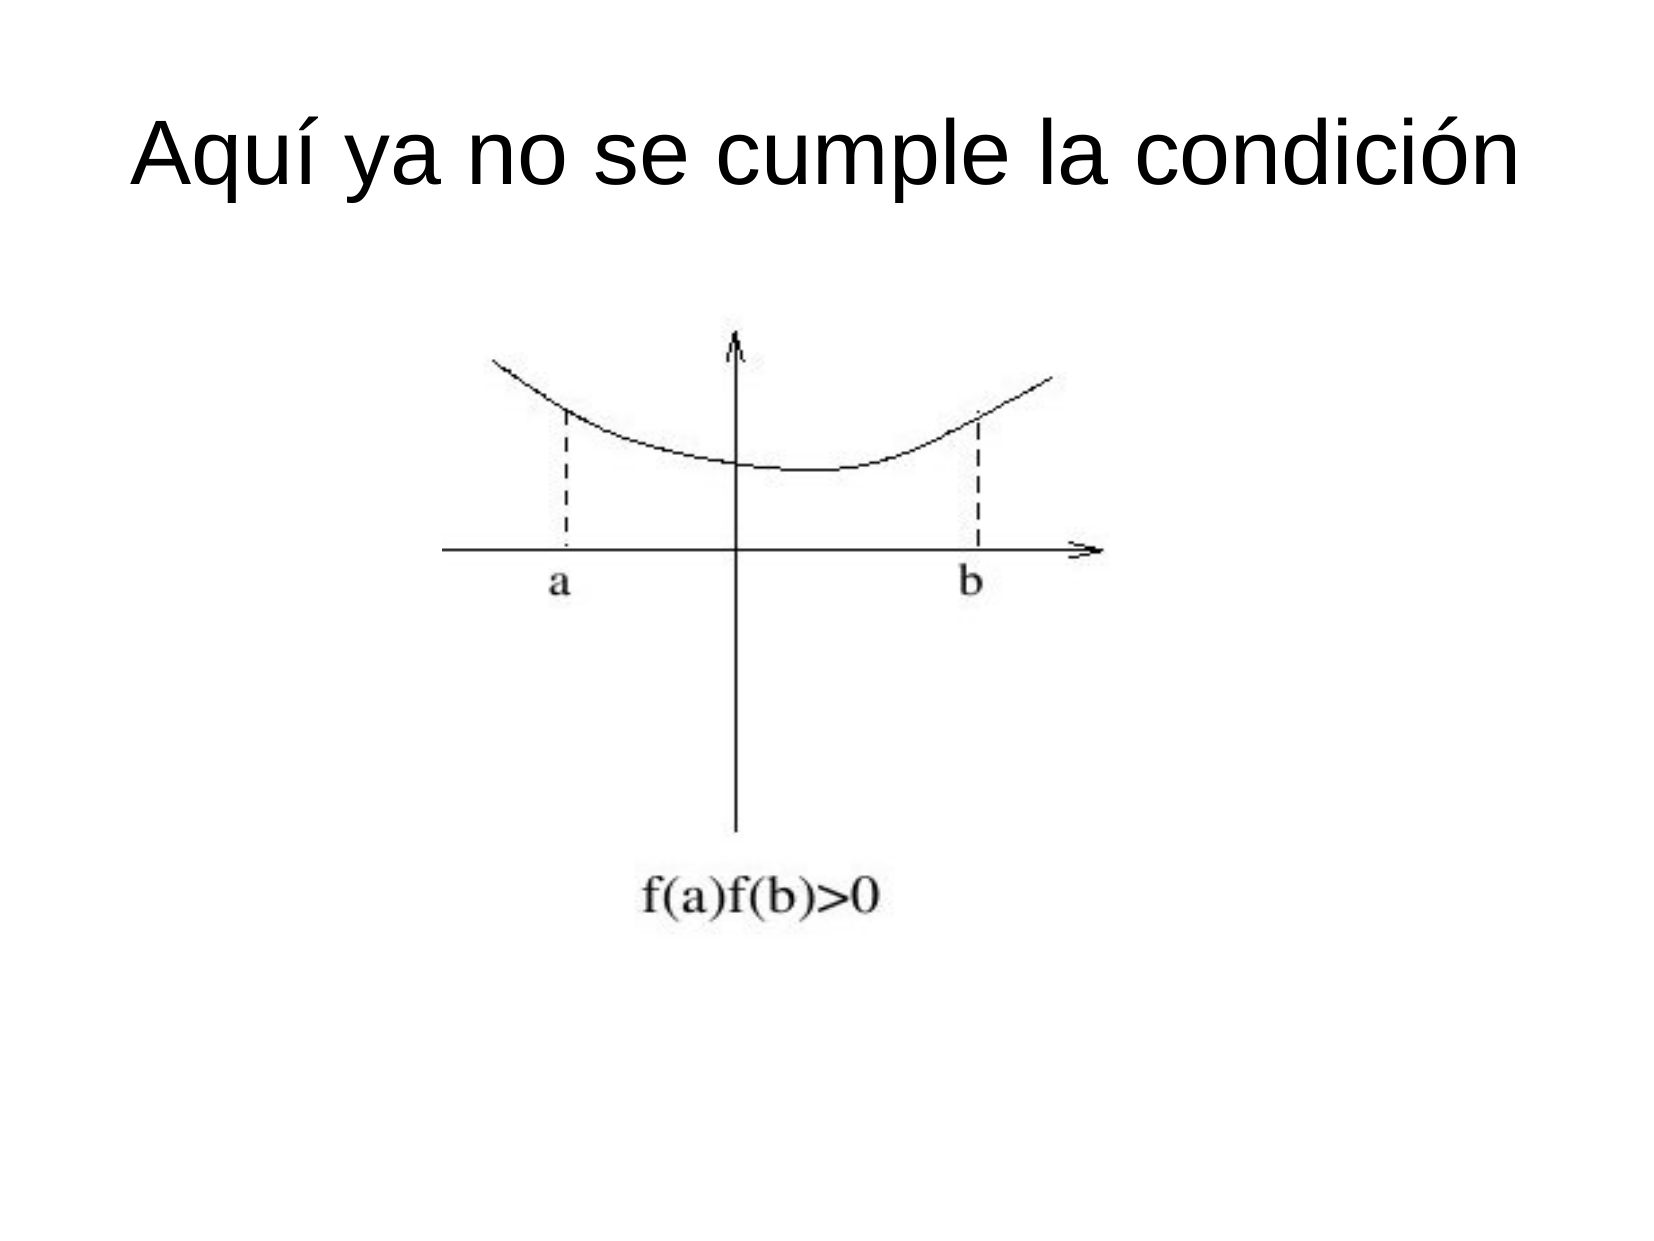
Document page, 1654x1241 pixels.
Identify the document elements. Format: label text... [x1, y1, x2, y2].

picture [442, 295, 1142, 989]
title Aquí ya no se cumple la condición [82, 56, 1571, 250]
